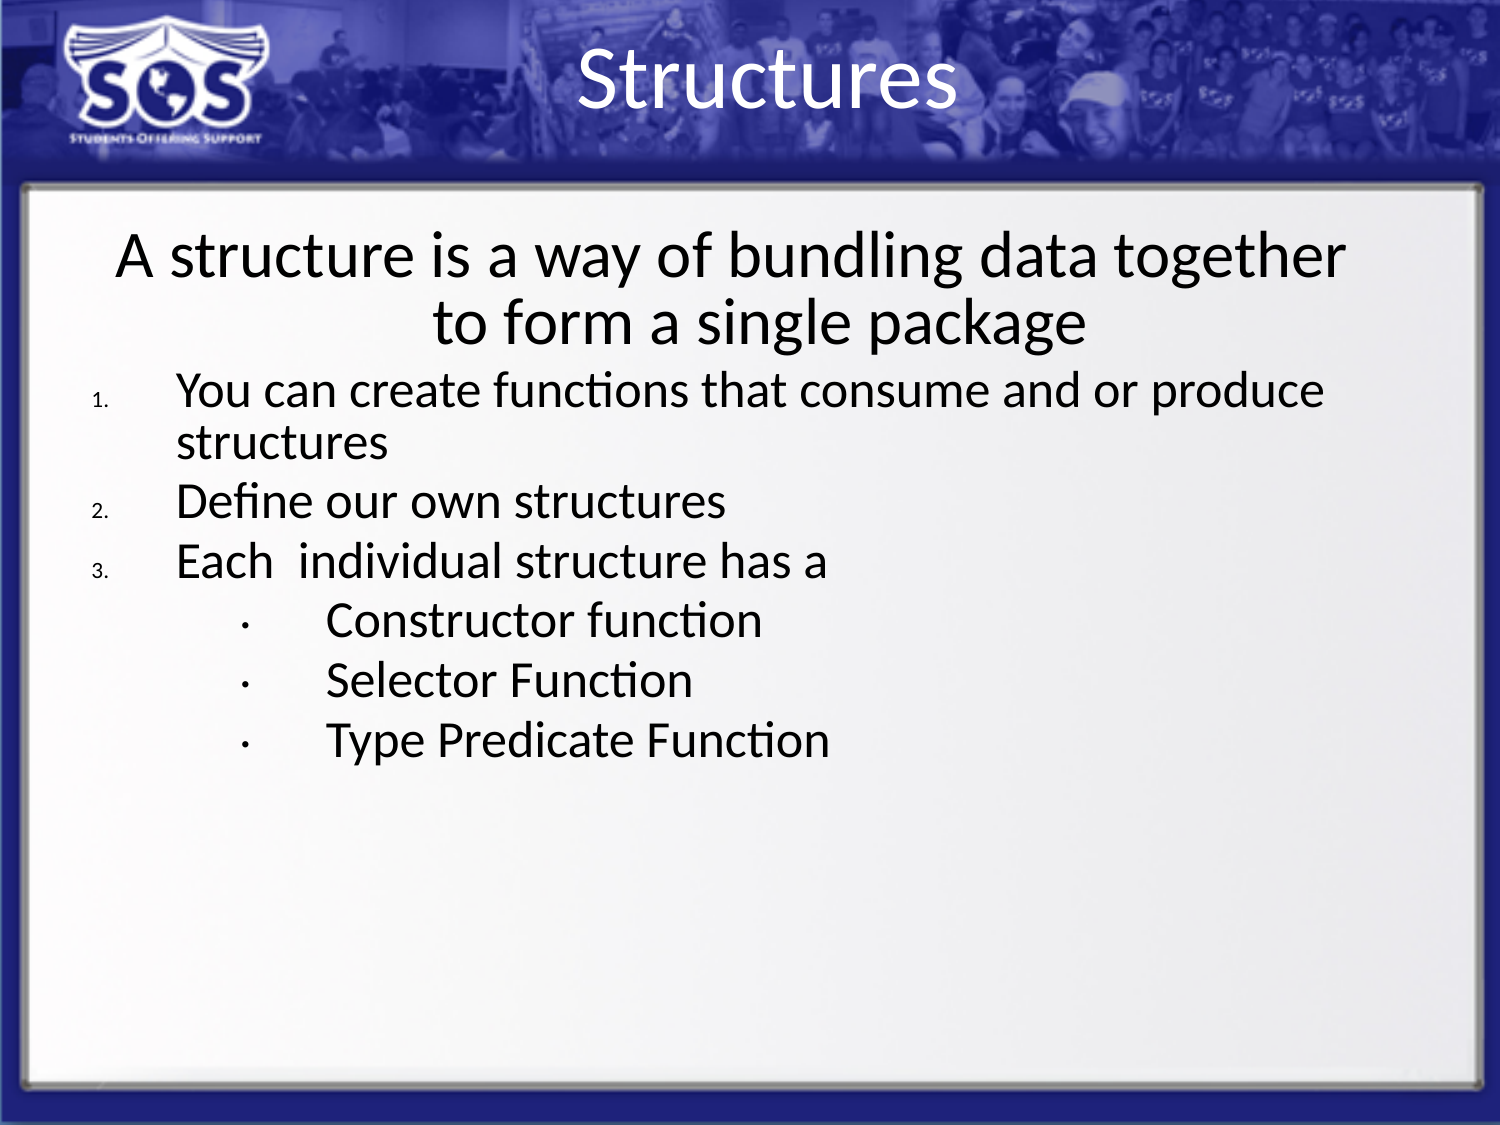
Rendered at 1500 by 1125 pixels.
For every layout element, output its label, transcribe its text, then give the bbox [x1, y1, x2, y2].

picture [0, 0, 1500, 1125]
text_box A structure is a way of bundling data together to form a single package You can create functions that consume and or produce structures Define our own structures Each individual structure has a Constructor function Selector Function Type Predicate Function [76, 219, 1388, 995]
text_box Structures [324, 30, 1212, 157]
